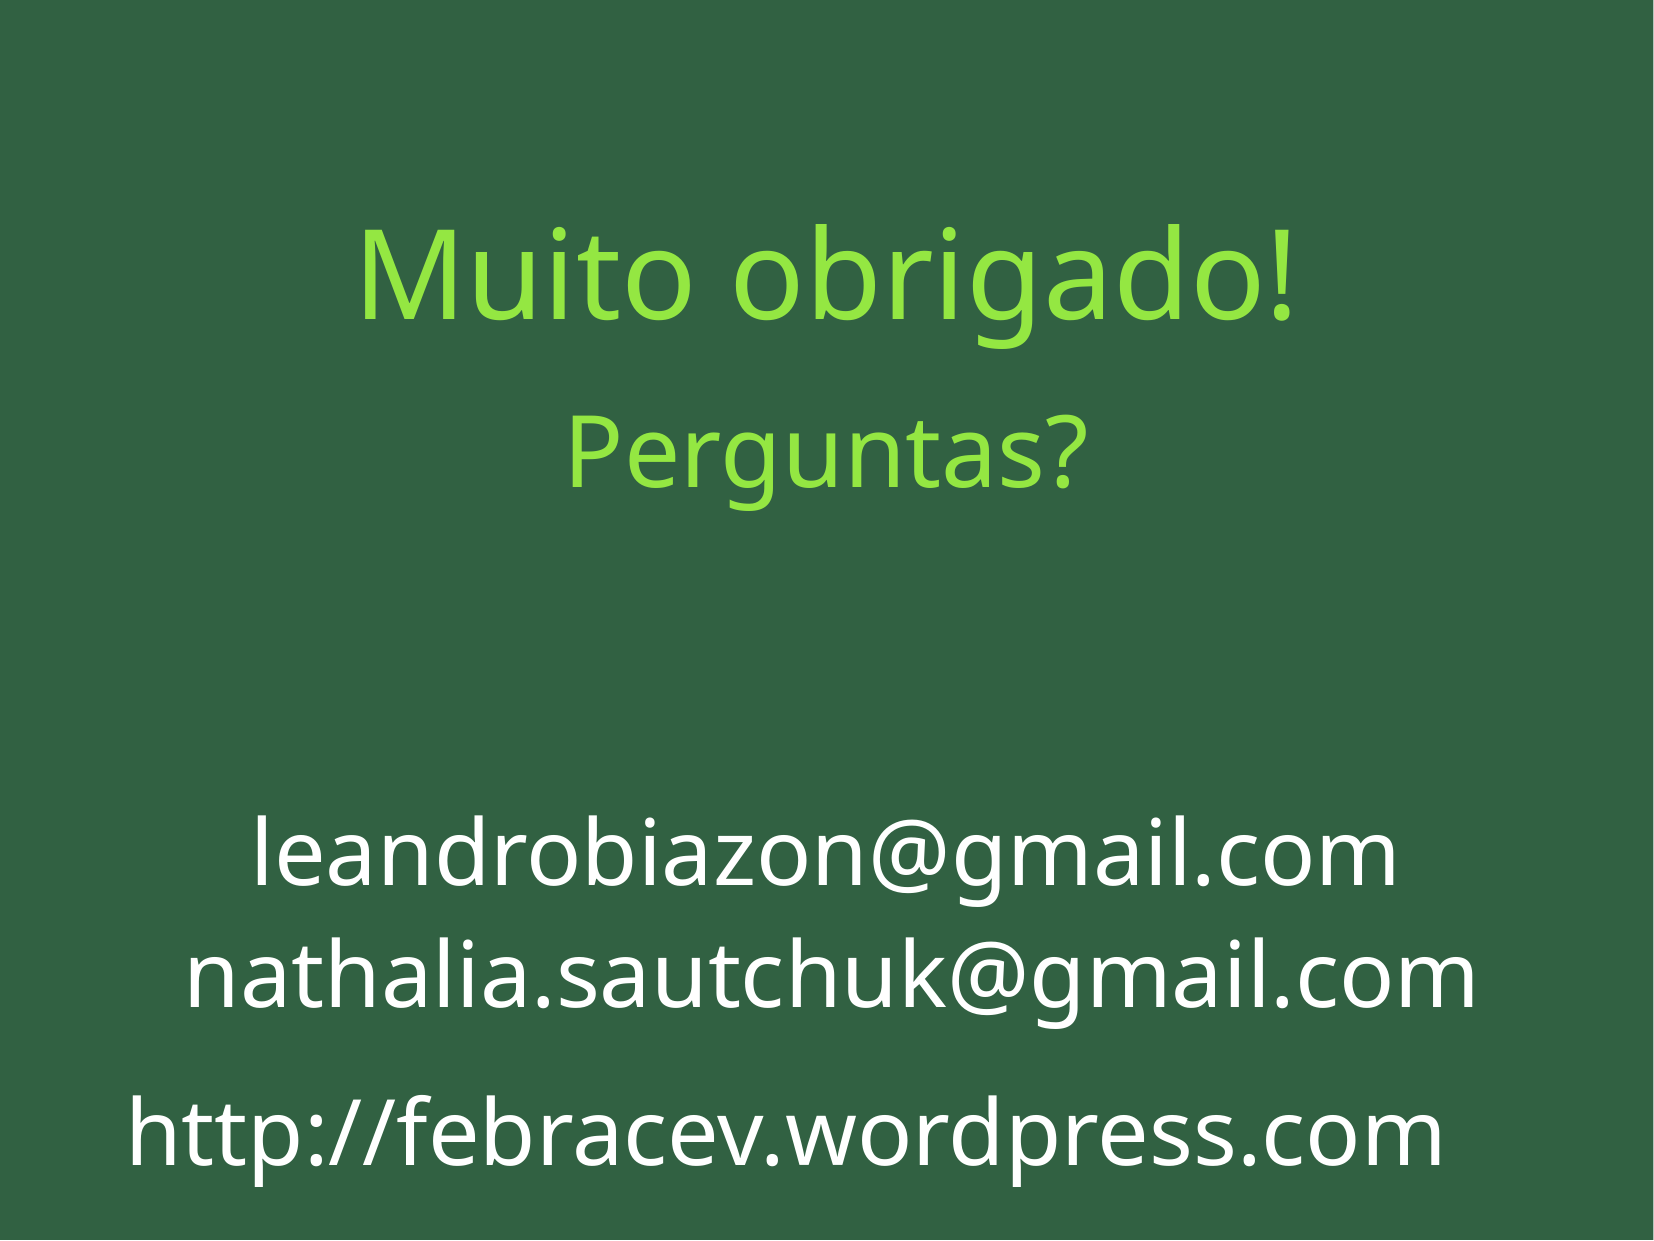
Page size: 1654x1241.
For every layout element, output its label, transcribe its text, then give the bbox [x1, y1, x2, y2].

text_box http://febracev.wordpress.com [110, 1060, 1544, 1182]
title Perguntas? [82, 344, 1571, 552]
title nathalia.sautchuk@gmail.com [88, 868, 1577, 1076]
title leandrobiazon@gmail.com [82, 746, 1571, 954]
title Muito obrigado! [82, 167, 1571, 344]
